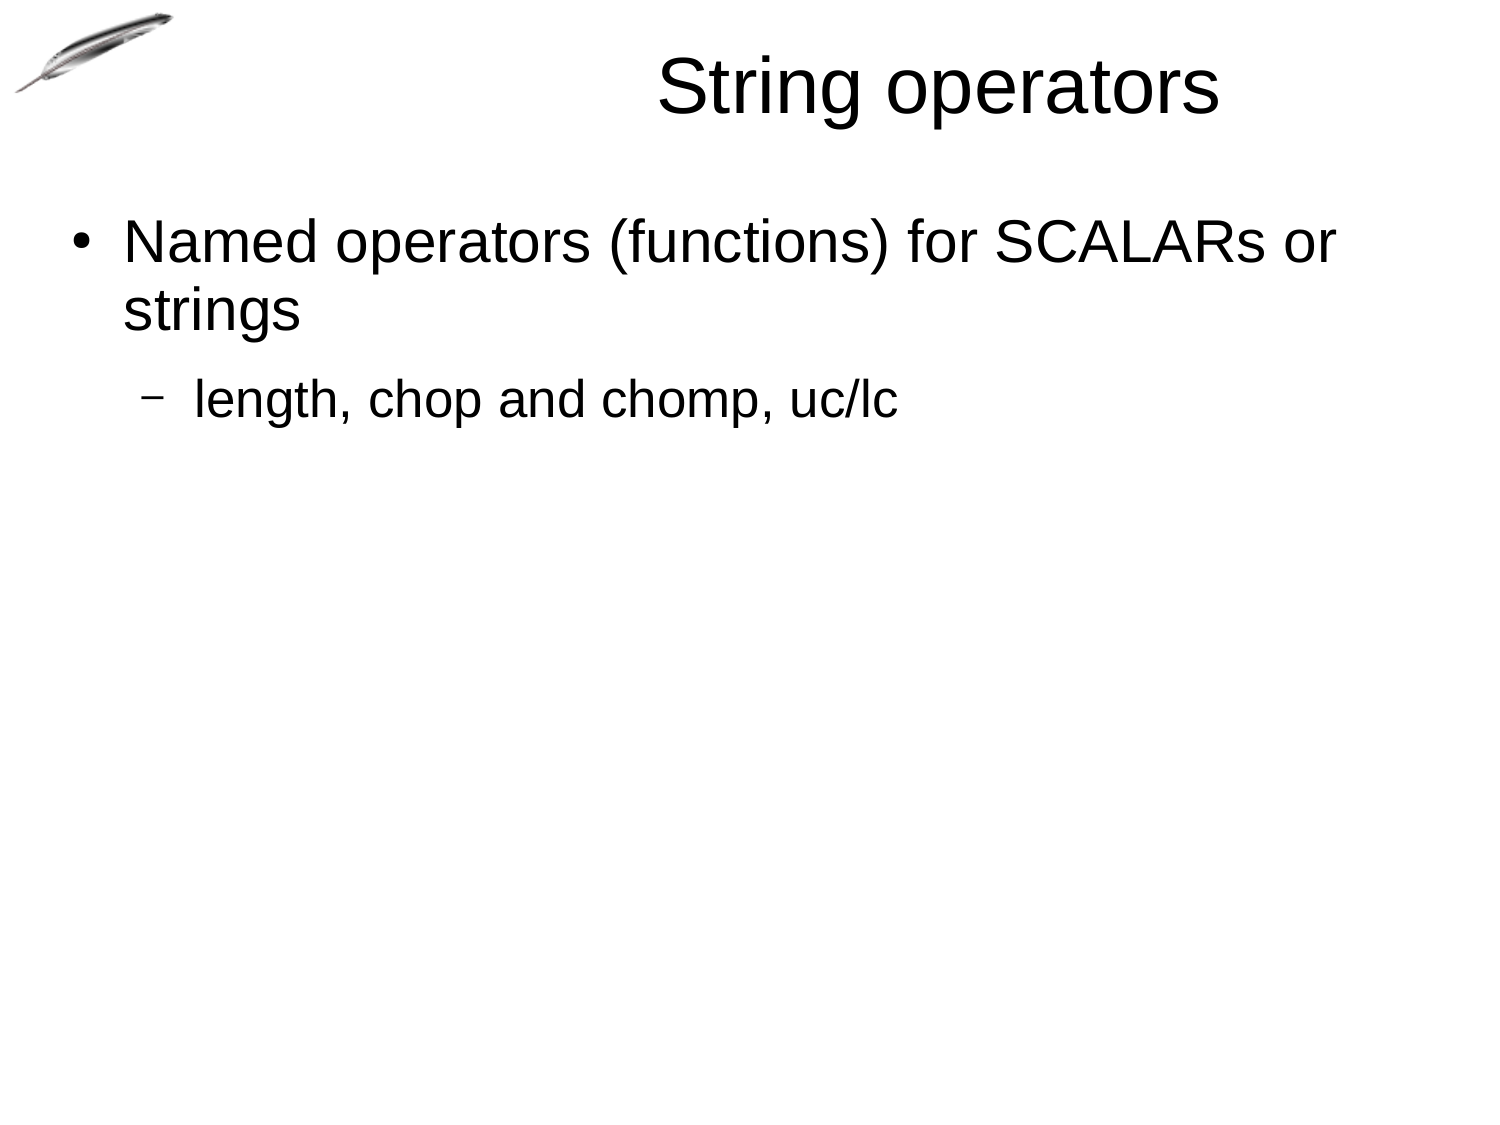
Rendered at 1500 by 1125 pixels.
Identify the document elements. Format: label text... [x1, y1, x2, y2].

title String operators [419, 0, 1459, 176]
picture [11, 11, 179, 95]
list Named operators (functions) for SCALARs or strings length, chop and chomp, uc/lc [53, 207, 1447, 1084]
